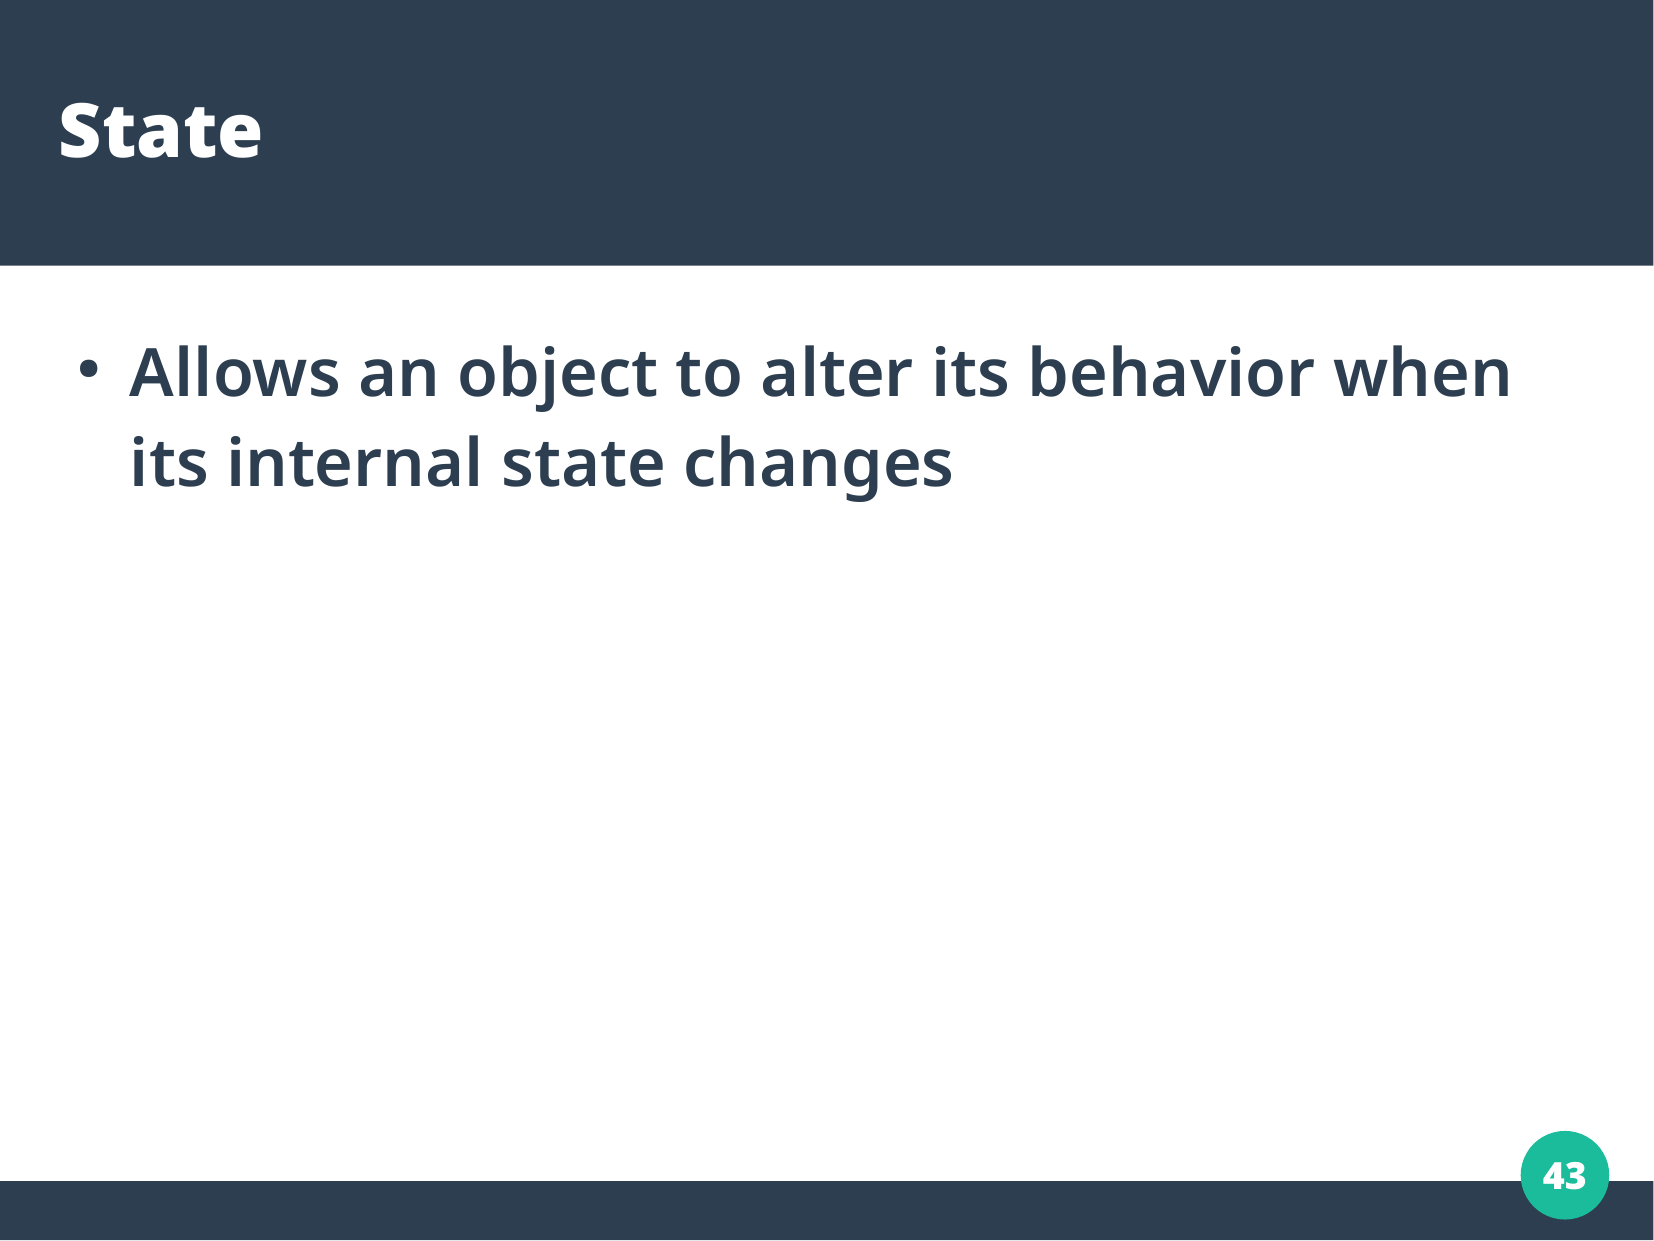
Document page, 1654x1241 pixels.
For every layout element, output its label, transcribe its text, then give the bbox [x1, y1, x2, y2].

list Allows an object to alter its behavior when its internal state changes [59, 324, 1595, 1152]
title State [59, 49, 1595, 207]
